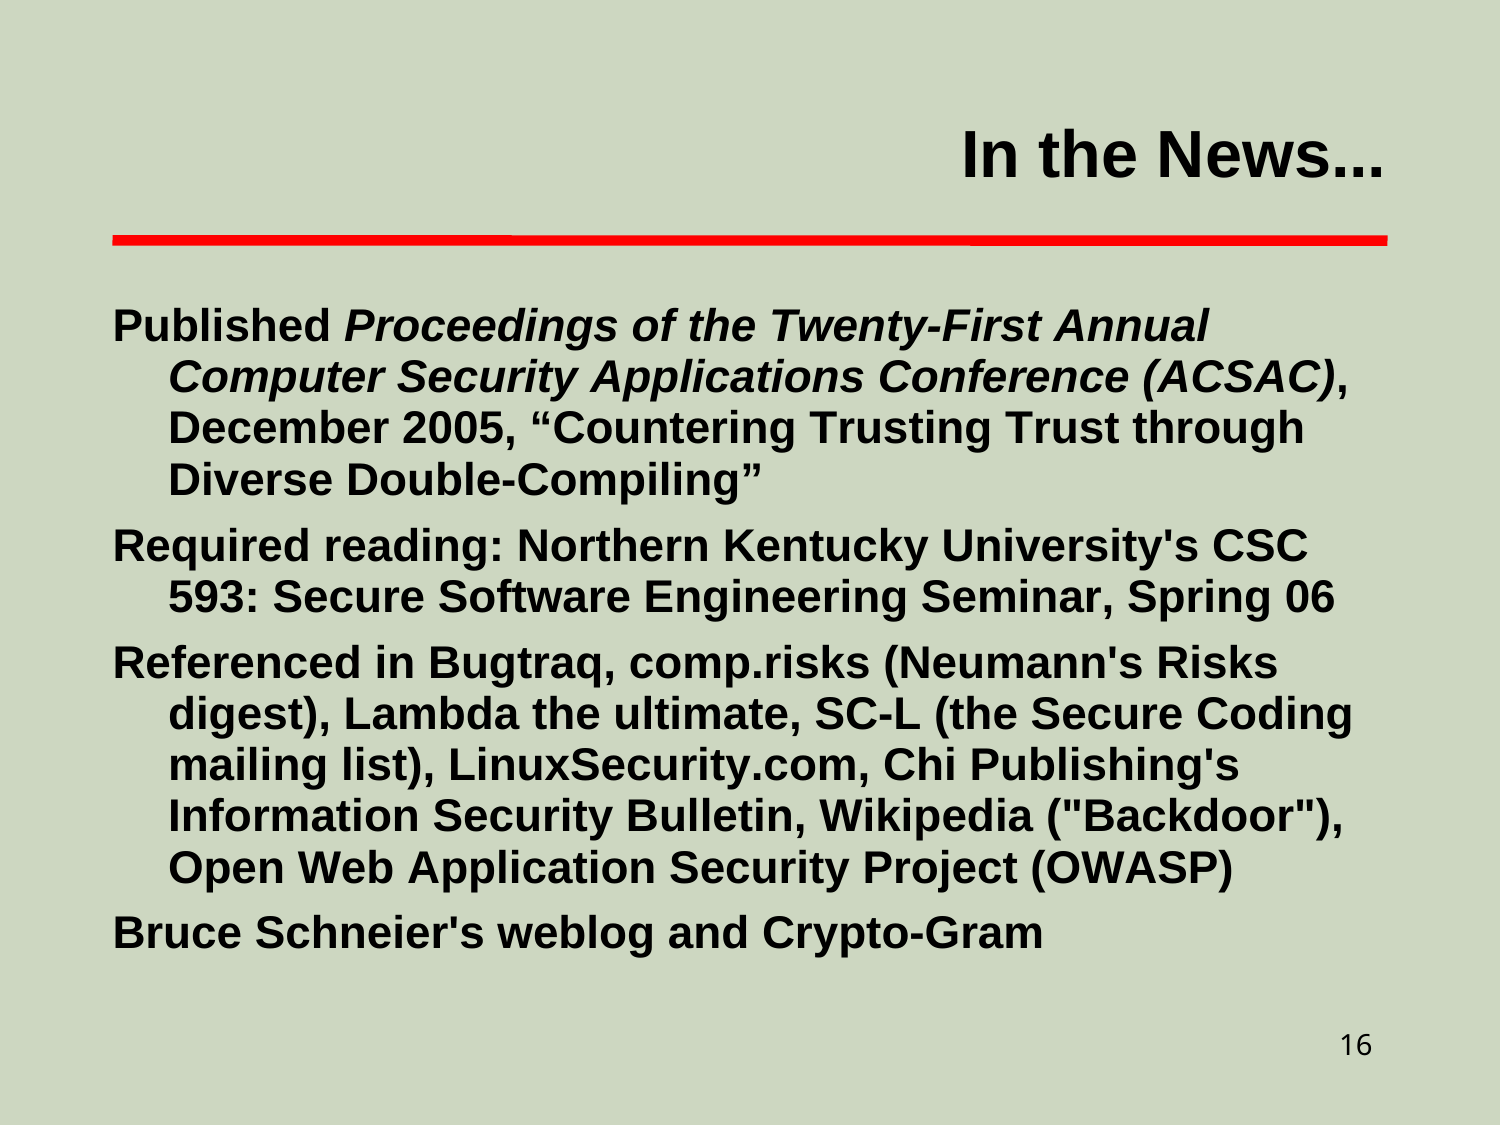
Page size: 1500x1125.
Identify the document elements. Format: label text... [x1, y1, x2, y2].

list Published Proceedings of the Twenty-First Annual Computer Security Applications Conference (ACSAC), December 2005, “Countering Trusting Trust through Diverse Double-Compiling” Required reading: Northern Kentucky University's CSC 593: Secure Software Engineering Seminar, Spring 06 Referenced in Bugtraq, comp.risks (Neumann's Risks digest), Lambda the ultimate, SC-L (the Secure Coding mailing list), LinuxSecurity.com, Chi Publishing's Information Security Bulletin, Wikipedia ("Backdoor"), Open Web Application Security Project (OWASP) Bruce Schneier's weblog and Crypto-Gram [112, 299, 1387, 1088]
title In the News... [124, 85, 1387, 224]
